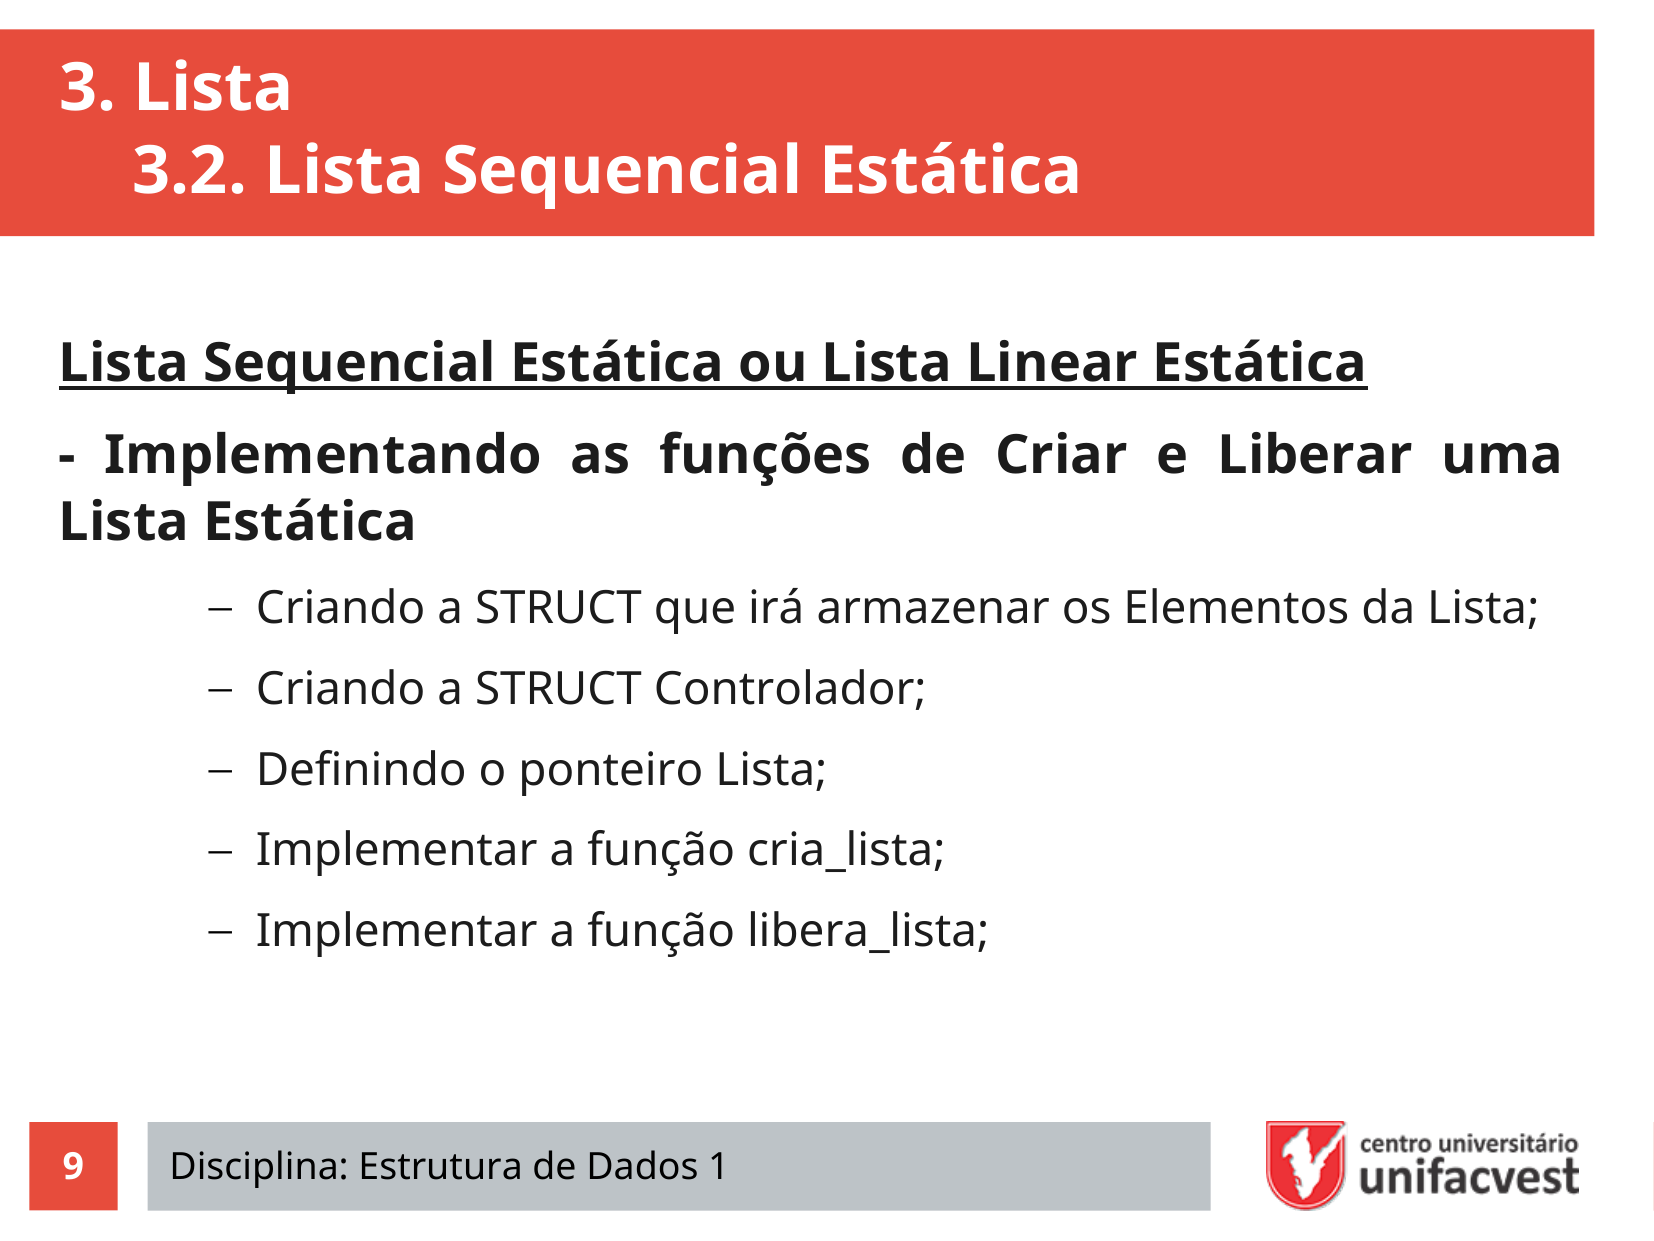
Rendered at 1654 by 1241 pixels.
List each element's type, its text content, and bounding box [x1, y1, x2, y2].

list Lista Sequencial Estática ou Lista Linear Estática - Implementando as funções de Criar e Liberar uma Lista Estática Criando a STRUCT que irá armazenar os Elementos da Lista; Criando a STRUCT Controlador; Definindo o ponteiro Lista; Implementar a função cria_lista; Implementar a função libera_lista; [59, 324, 1566, 1093]
title 3. Lista 3.2. Lista Sequencial Estática [59, 59, 1595, 207]
text_box [1238, 1120, 1654, 1212]
picture [1266, 1121, 1579, 1211]
text_box Disciplina: Estrutura de Dados 1 [154, 1132, 1205, 1196]
